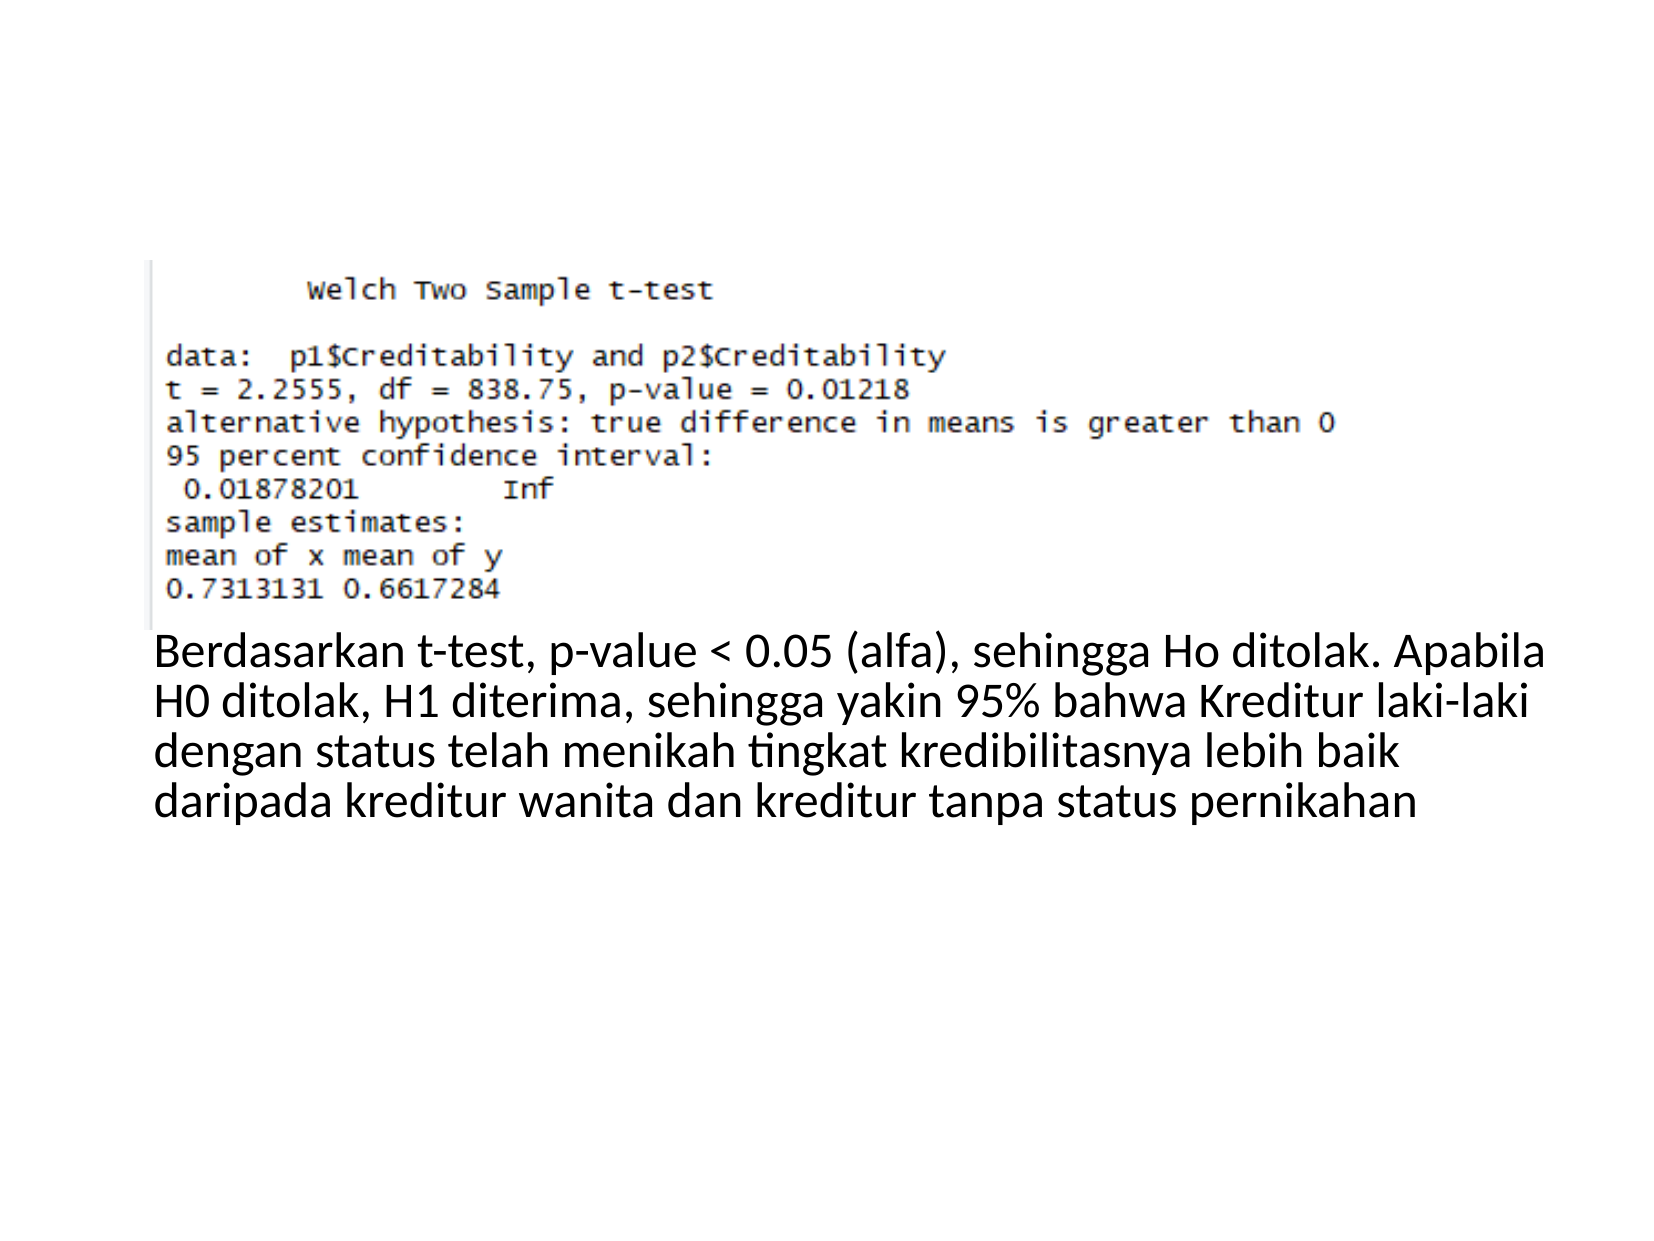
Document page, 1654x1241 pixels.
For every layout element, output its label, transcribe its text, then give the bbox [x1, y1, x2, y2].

list Berdasarkan t-test, p-value < 0.05 (alfa), sehingga Ho ditolak. Apabila H0 ditolak, H1 diterima, sehingga yakin 95% bahwa Kreditur laki-laki dengan status telah menikah tingkat kredibilitasnya lebih baik daripada kreditur wanita dan kreditur tanpa status pernikahan [82, 630, 1571, 1109]
picture [144, 260, 1456, 631]
